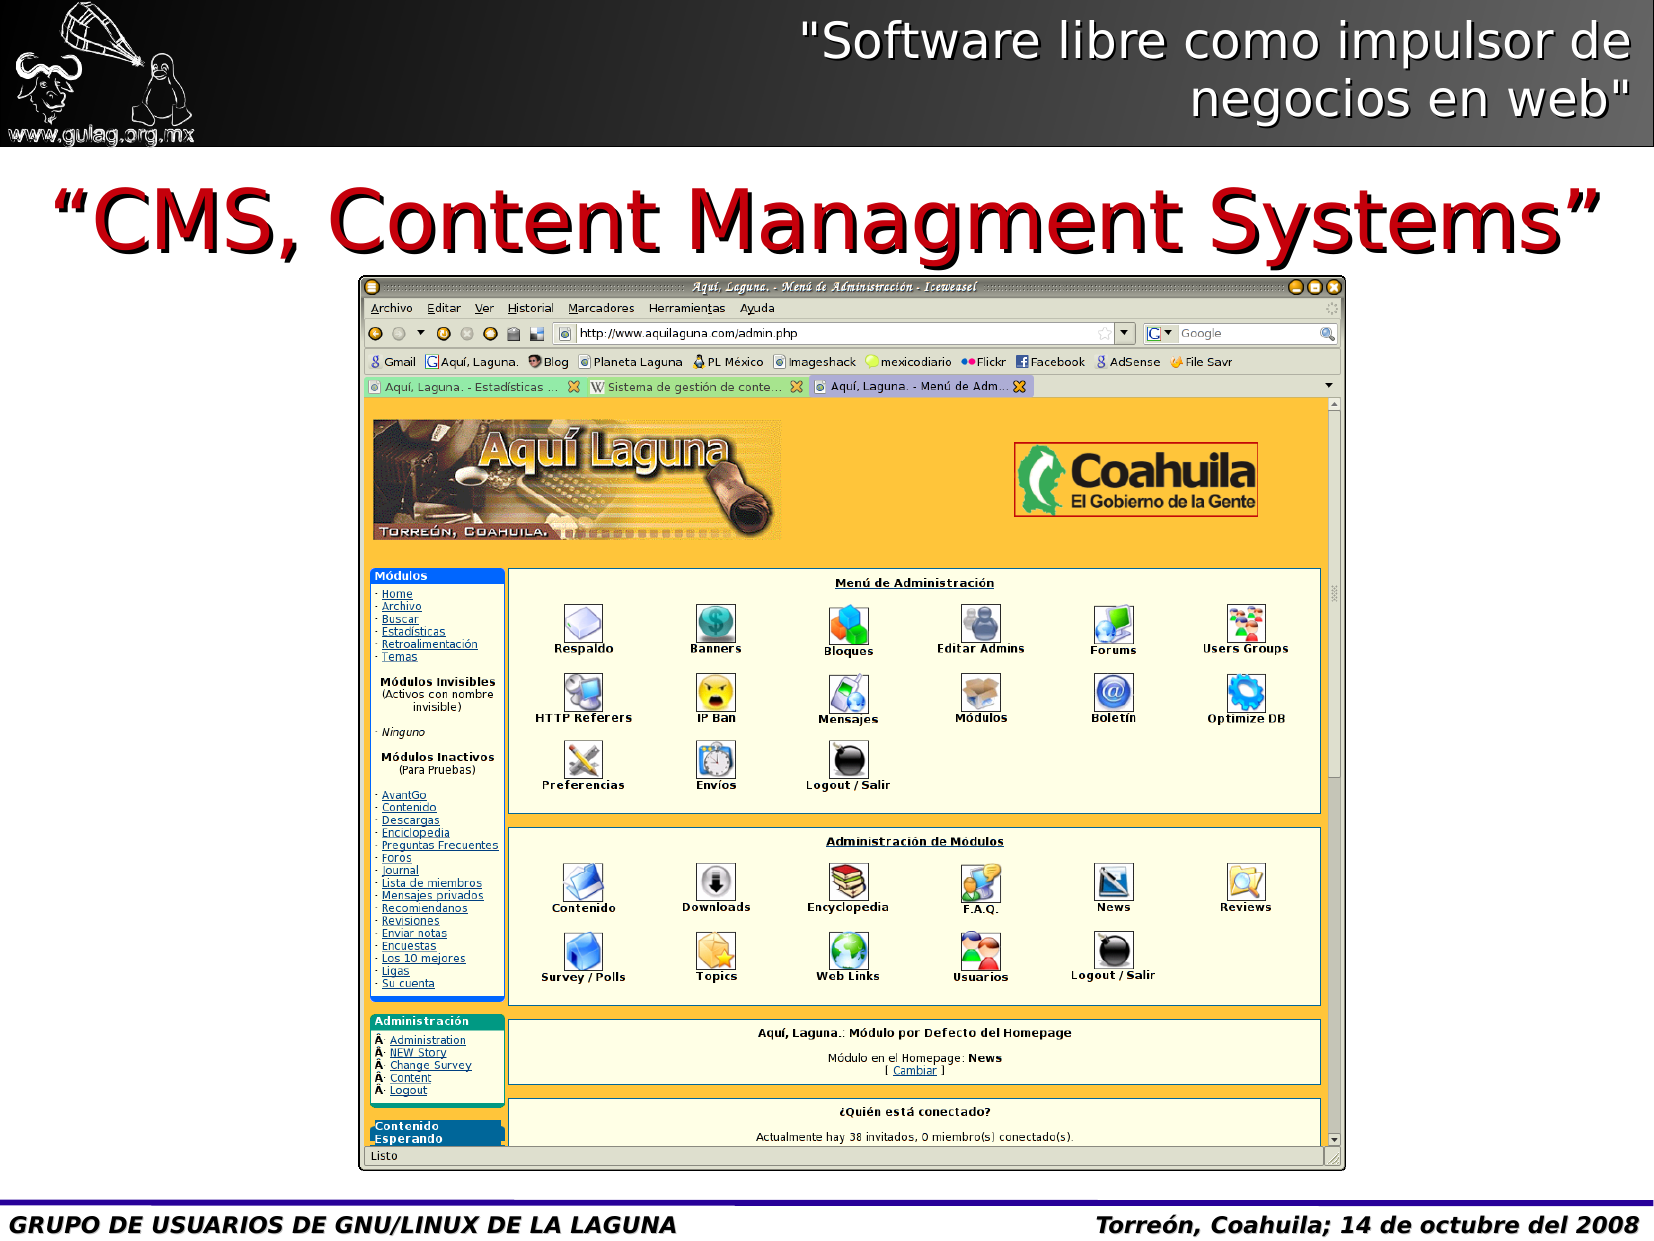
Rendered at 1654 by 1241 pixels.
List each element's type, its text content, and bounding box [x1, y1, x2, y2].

text_box "Software libre como impulsor de negocios en web" [750, 4, 1648, 136]
text_box “CMS, Content Managment Systems” [29, 165, 1625, 278]
text_box [0, 0, 5, 147]
text_box GRUPO DE USUARIOS DE GNU/LINUX DE LA LAGUNA [0, 1204, 694, 1241]
text_box Torreón, Coahuila; 14 de octubre del 2008 [1080, 1204, 1654, 1241]
picture [5, 0, 197, 148]
text_box [197, 0, 1654, 147]
picture [358, 275, 1346, 1171]
